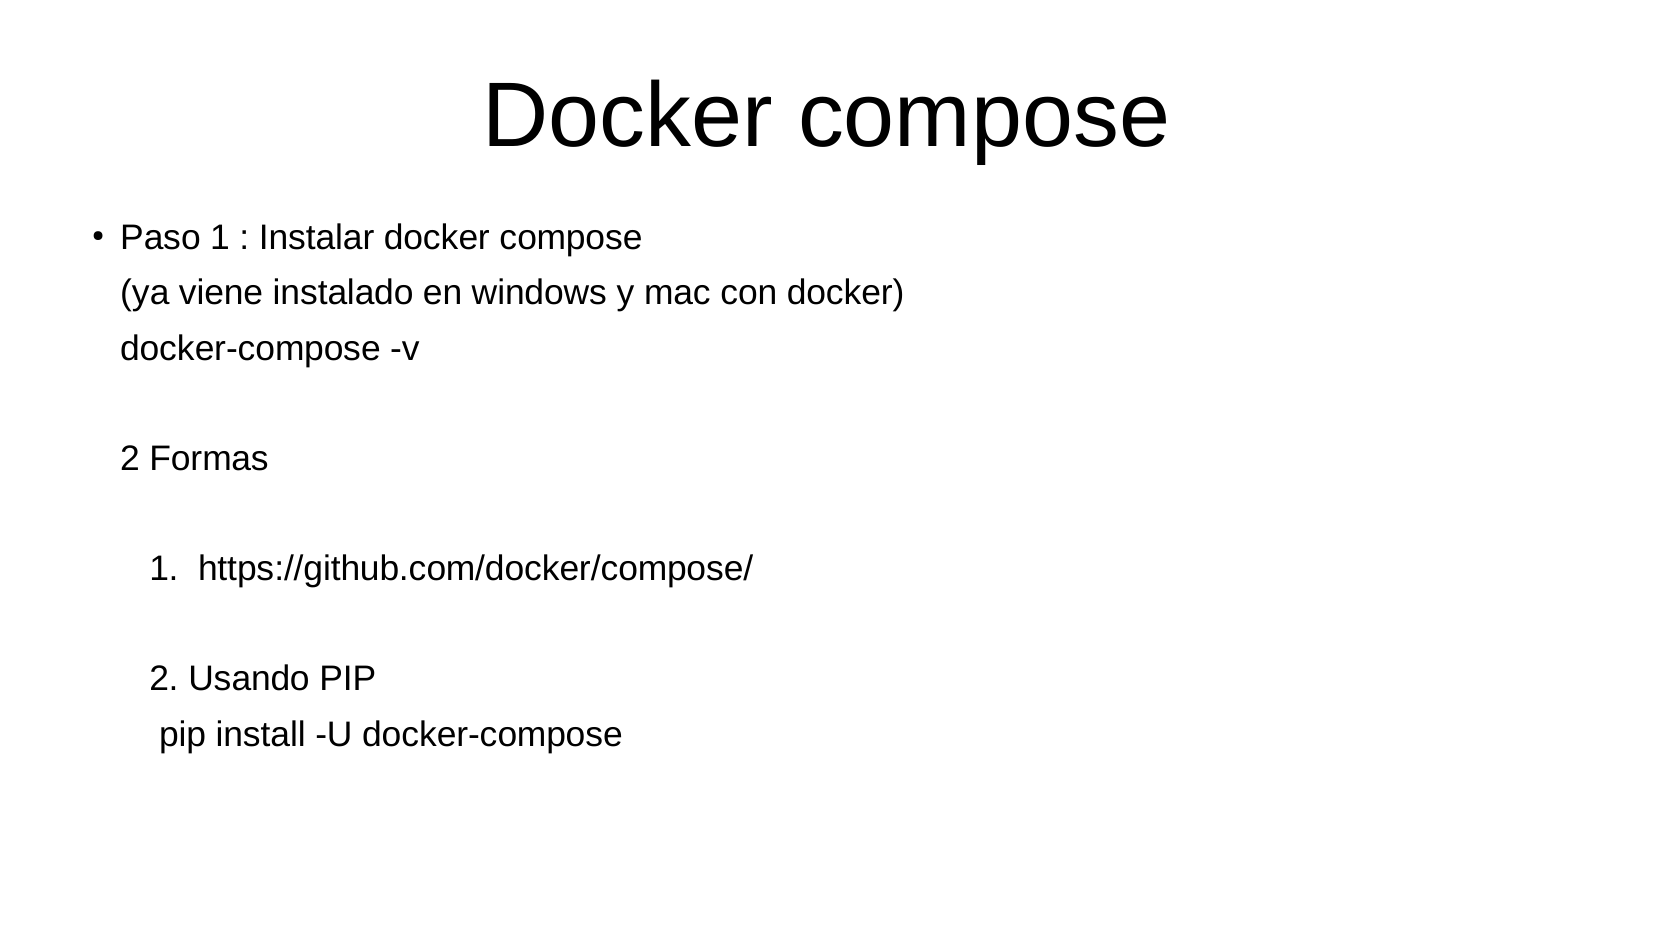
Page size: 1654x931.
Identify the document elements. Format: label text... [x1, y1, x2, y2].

list Paso 1 : Instalar docker compose (ya viene instalado en windows y mac con docker) docker-compose -v 2 Formas 1. https://github.com/docker/compose/ 2. Usando PIP pip install -U docker-compose [82, 217, 1571, 758]
title Docker compose [82, 37, 1571, 193]
